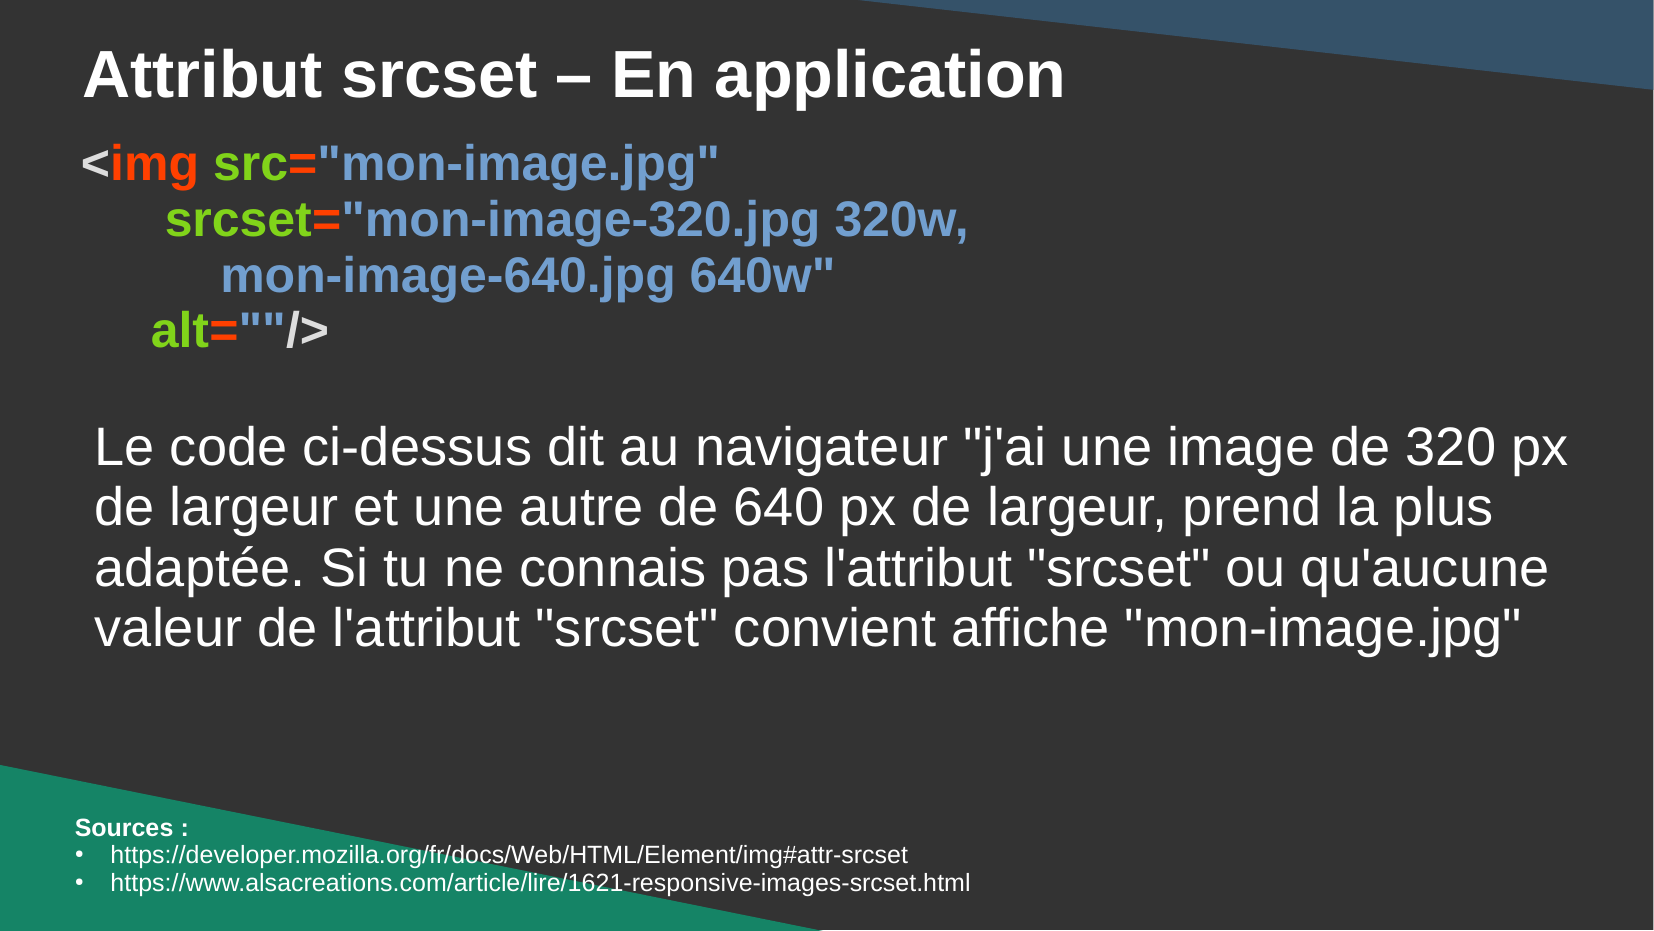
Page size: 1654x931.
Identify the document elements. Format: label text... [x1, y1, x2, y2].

text_box [0, 764, 199, 931]
title Attribut srcset – En application [82, 37, 1571, 122]
text_box Sources : https://developer.mozilla.org/fr/docs/Web/HTML/Element/img#attr-srcset https://www.alsacreations.com/article/lire/1621-responsive-images-srcset.html [60, 805, 1546, 931]
text_box [858, 0, 1654, 90]
list <img src="mon-image.jpg" srcset="mon-image-320.jpg 320w, mon-image-640.jpg 640w" alt=""/> [80, 135, 1605, 381]
title Le code ci-dessus dit au navigateur "j'ai une image de 320 px de largeur et une autre de 640 px de largeur, prend la plus adaptée. Si tu ne connais pas l'attribut "srcset" ou qu'aucune valeur de l'attribut "srcset" convient affiche "mon-image.jpg" [94, 416, 1583, 659]
